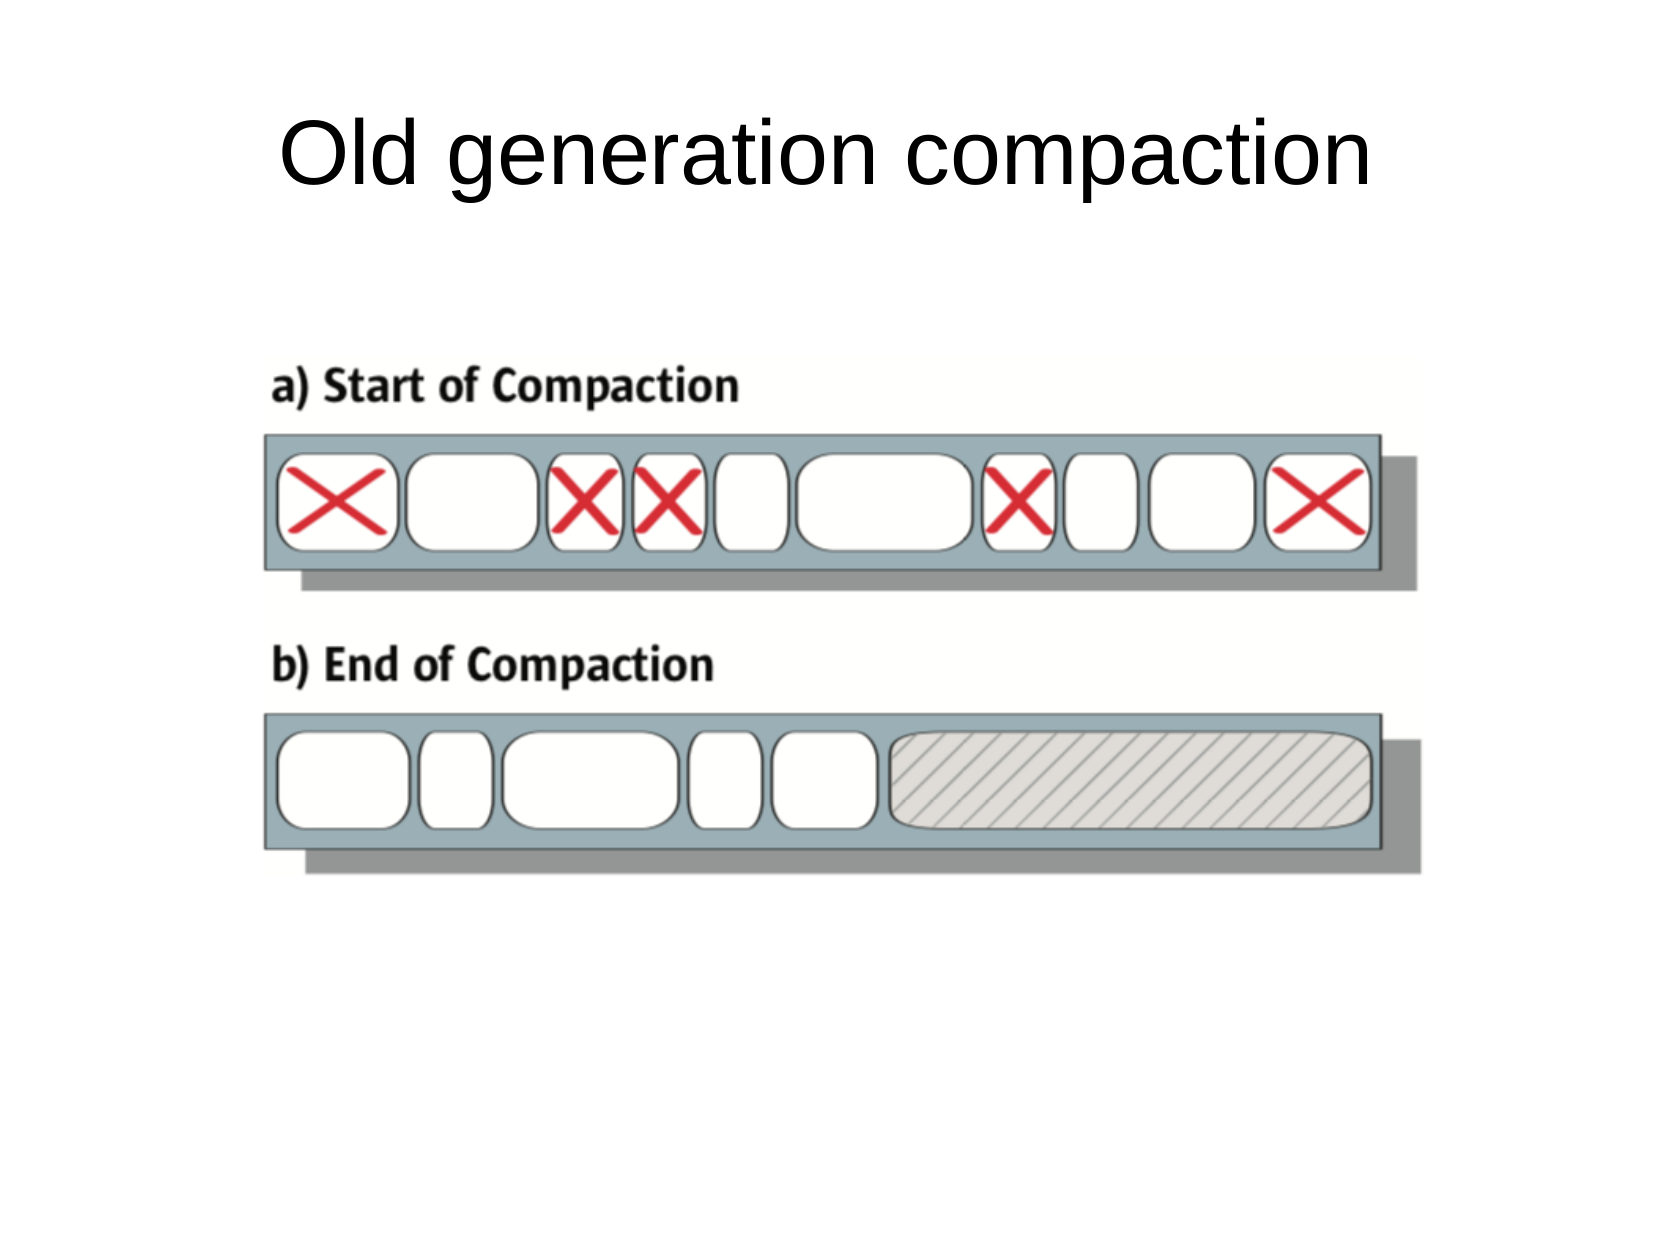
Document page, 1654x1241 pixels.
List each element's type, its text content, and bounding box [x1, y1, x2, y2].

title Old generation compaction [82, 49, 1571, 257]
picture [225, 344, 1441, 893]
